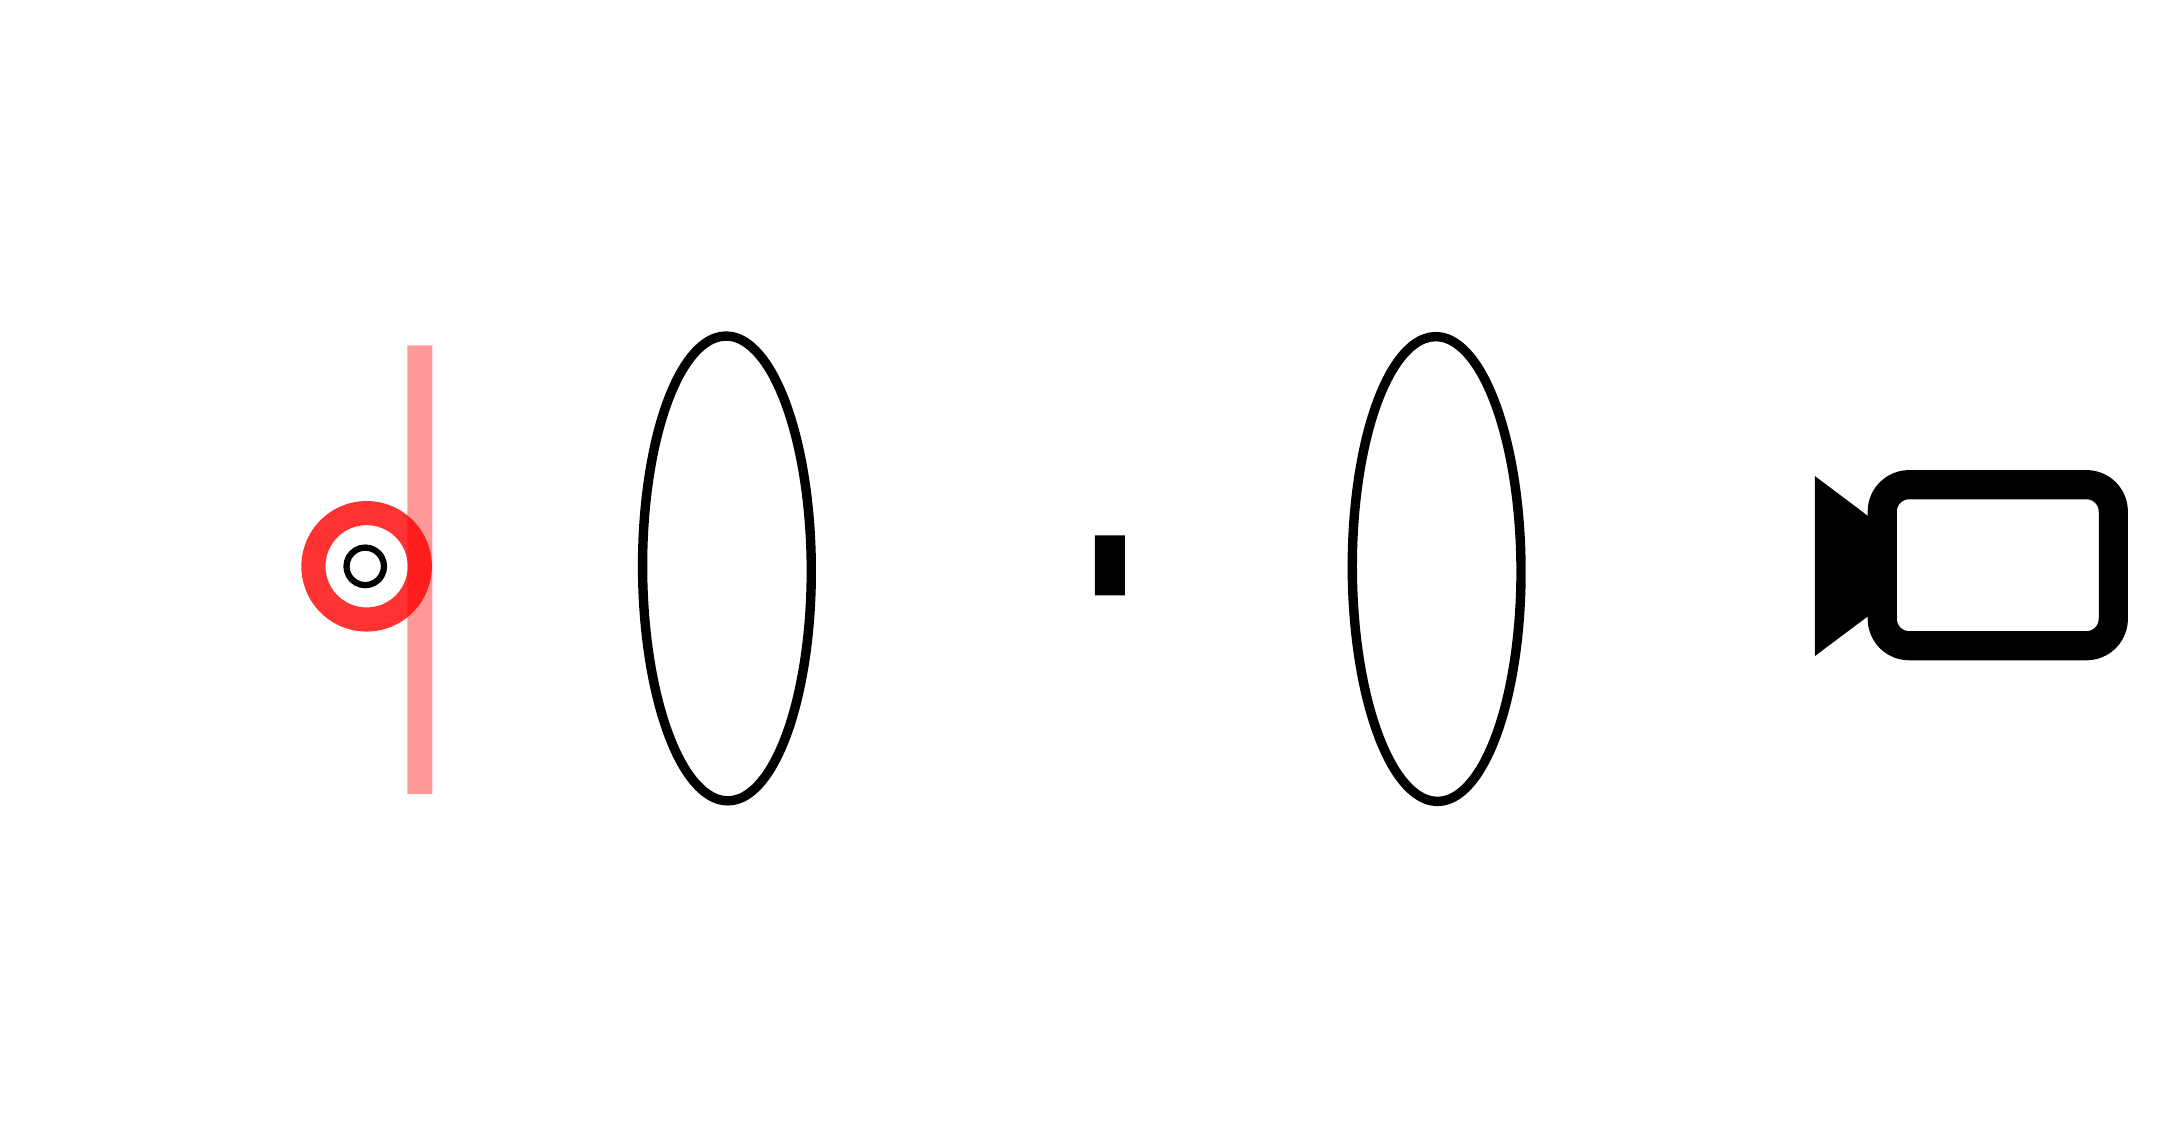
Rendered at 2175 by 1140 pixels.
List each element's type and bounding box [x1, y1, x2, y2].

text_box [1094, 535, 1125, 596]
text_box [1814, 476, 1875, 657]
text_box [1352, 336, 1522, 802]
text_box [642, 336, 812, 801]
text_box [1882, 484, 2114, 646]
text_box [301, 501, 432, 632]
